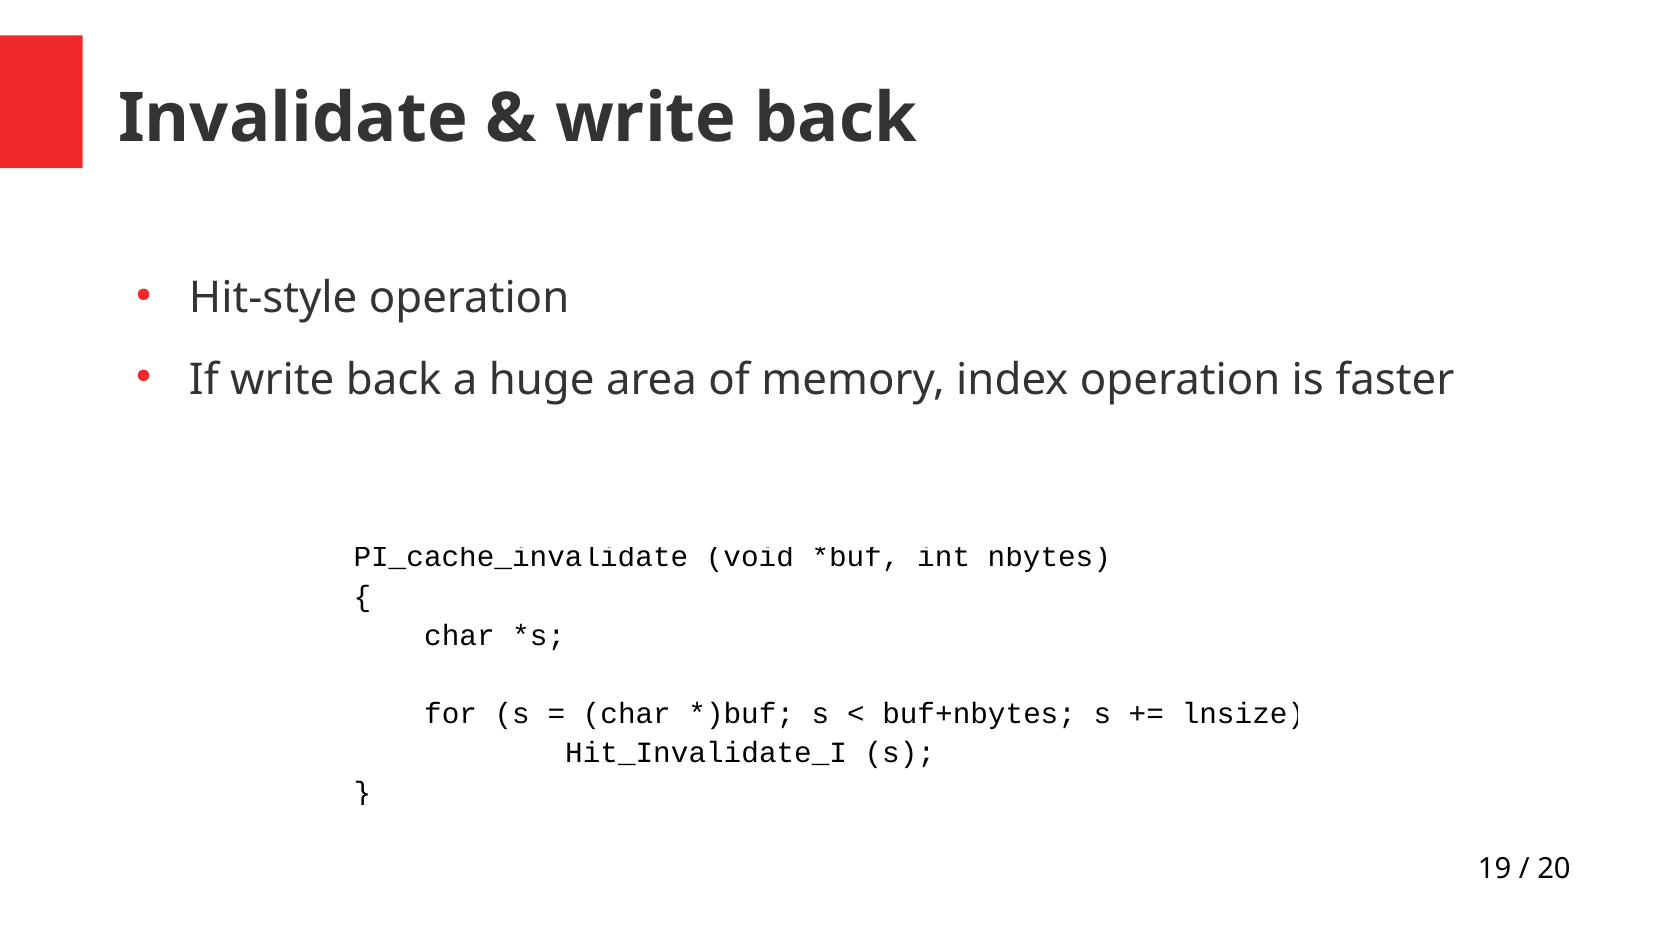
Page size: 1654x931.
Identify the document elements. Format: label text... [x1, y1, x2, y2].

title Invalidate & write back [118, 36, 1571, 193]
list Hit-style operation If write back a huge area of memory, index operation is faster [118, 265, 1536, 524]
picture [355, 547, 1298, 805]
